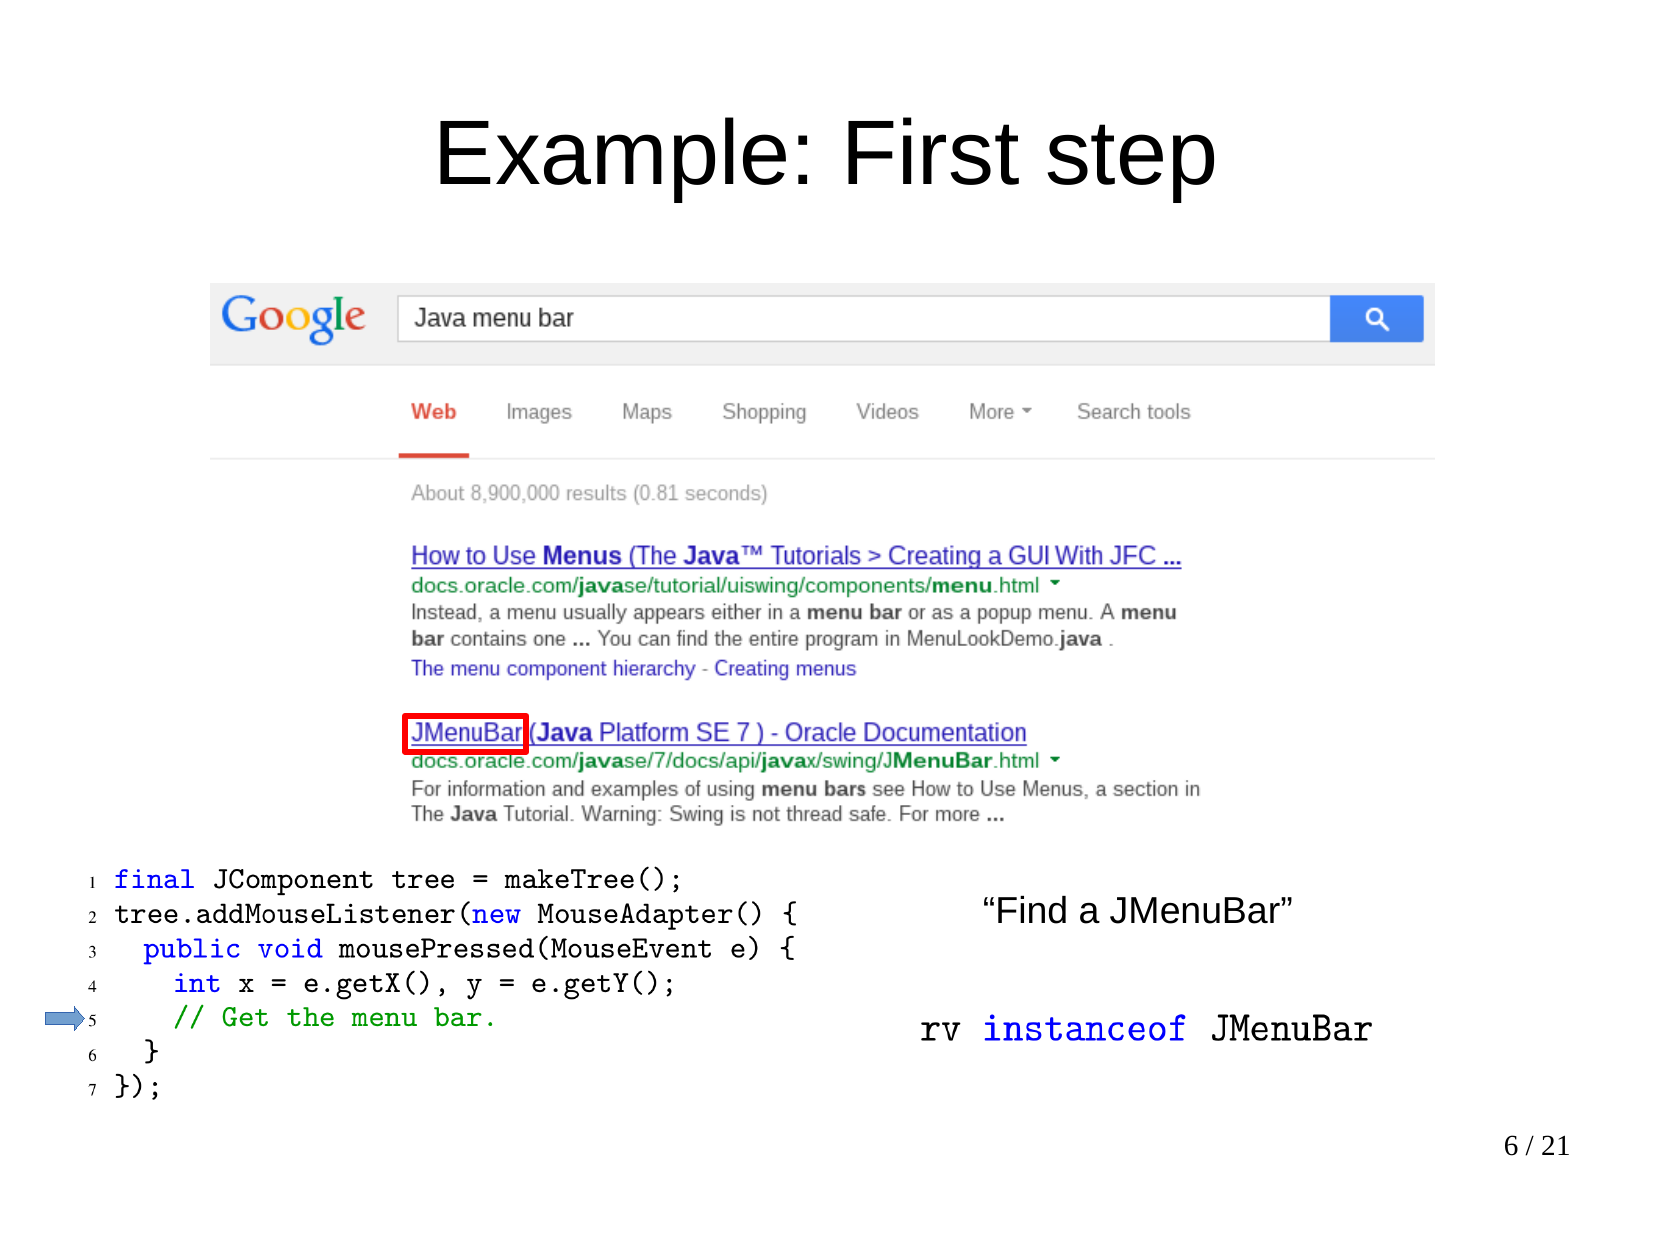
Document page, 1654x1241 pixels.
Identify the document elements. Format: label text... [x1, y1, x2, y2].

title Example: First step [82, 49, 1571, 257]
picture [210, 283, 1435, 841]
picture [88, 866, 796, 1100]
picture [921, 1014, 1372, 1041]
text_box “Find a JMenuBar” [968, 882, 1308, 940]
text_box [45, 1006, 85, 1031]
